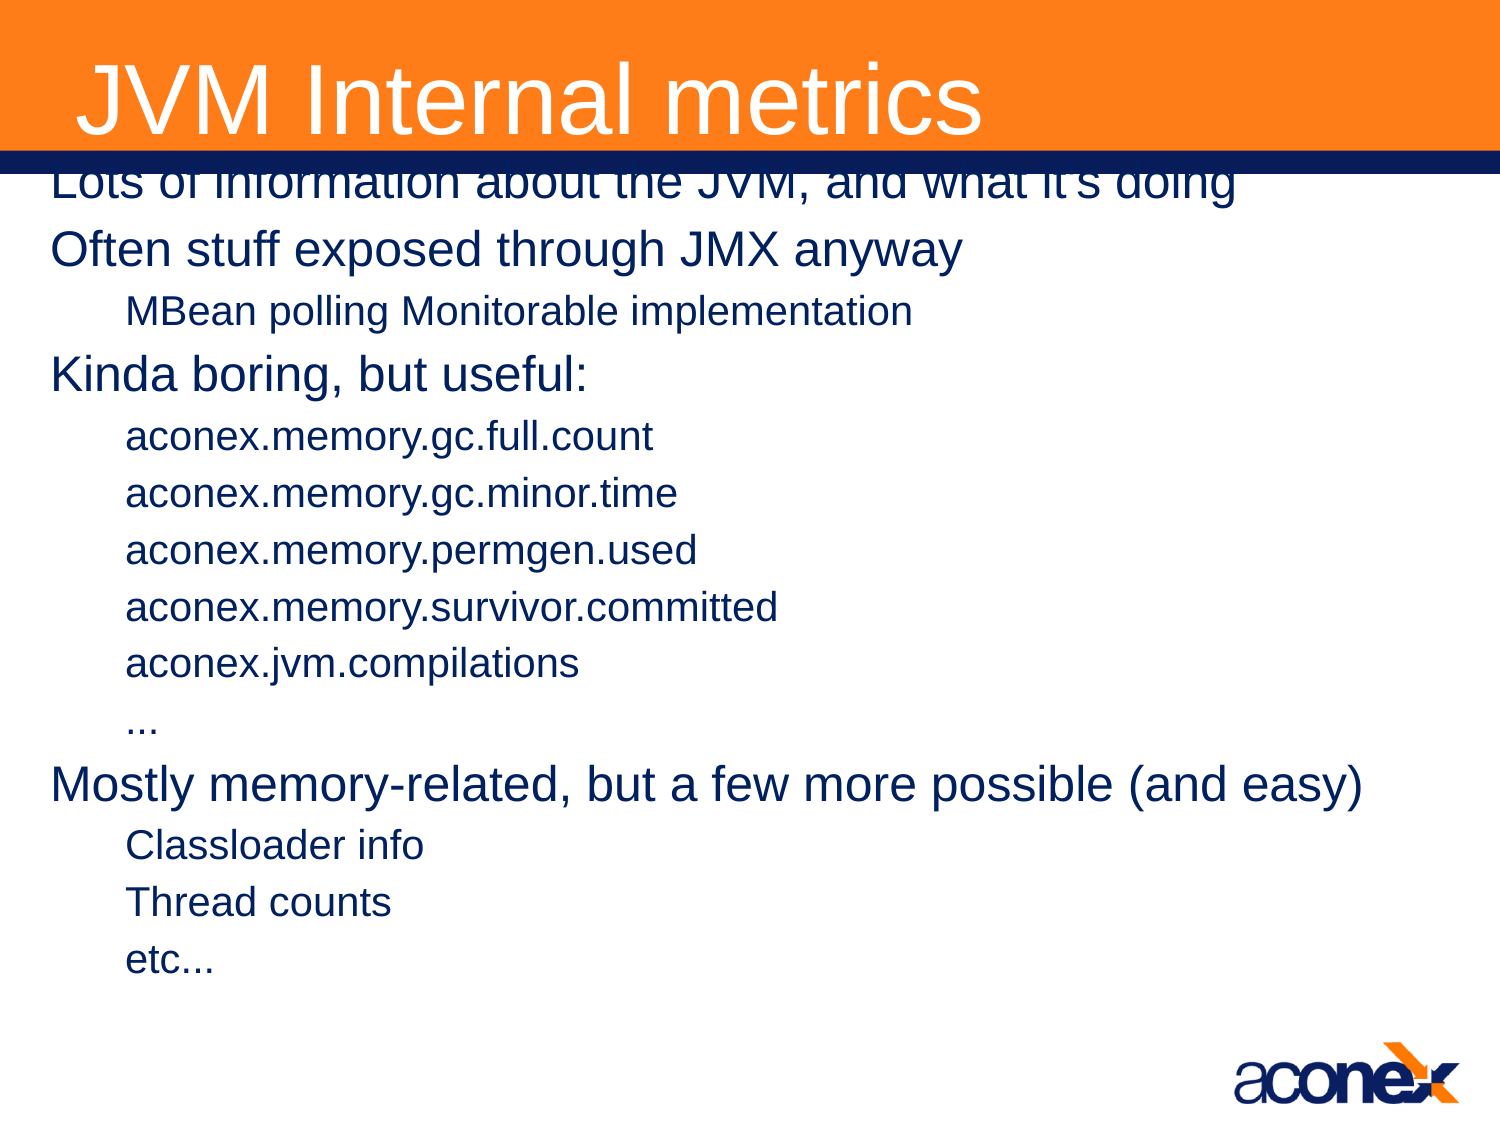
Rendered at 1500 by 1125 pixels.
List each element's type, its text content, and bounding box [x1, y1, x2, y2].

title JVM Internal metrics [75, 23, 1426, 176]
list Lots of information about the JVM, and what it's doing Often stuff exposed through JMX anyway MBean polling Monitorable implementation Kinda boring, but useful: aconex.memory.gc.full.count aconex.memory.gc.minor.time aconex.memory.permgen.used aconex.memory.survivor.committed aconex.jvm.compilations ... Mostly memory-related, but a few more possible (and easy) Classloader info Thread counts etc... [49, 153, 1418, 1125]
picture [1418, 1042, 1460, 1104]
